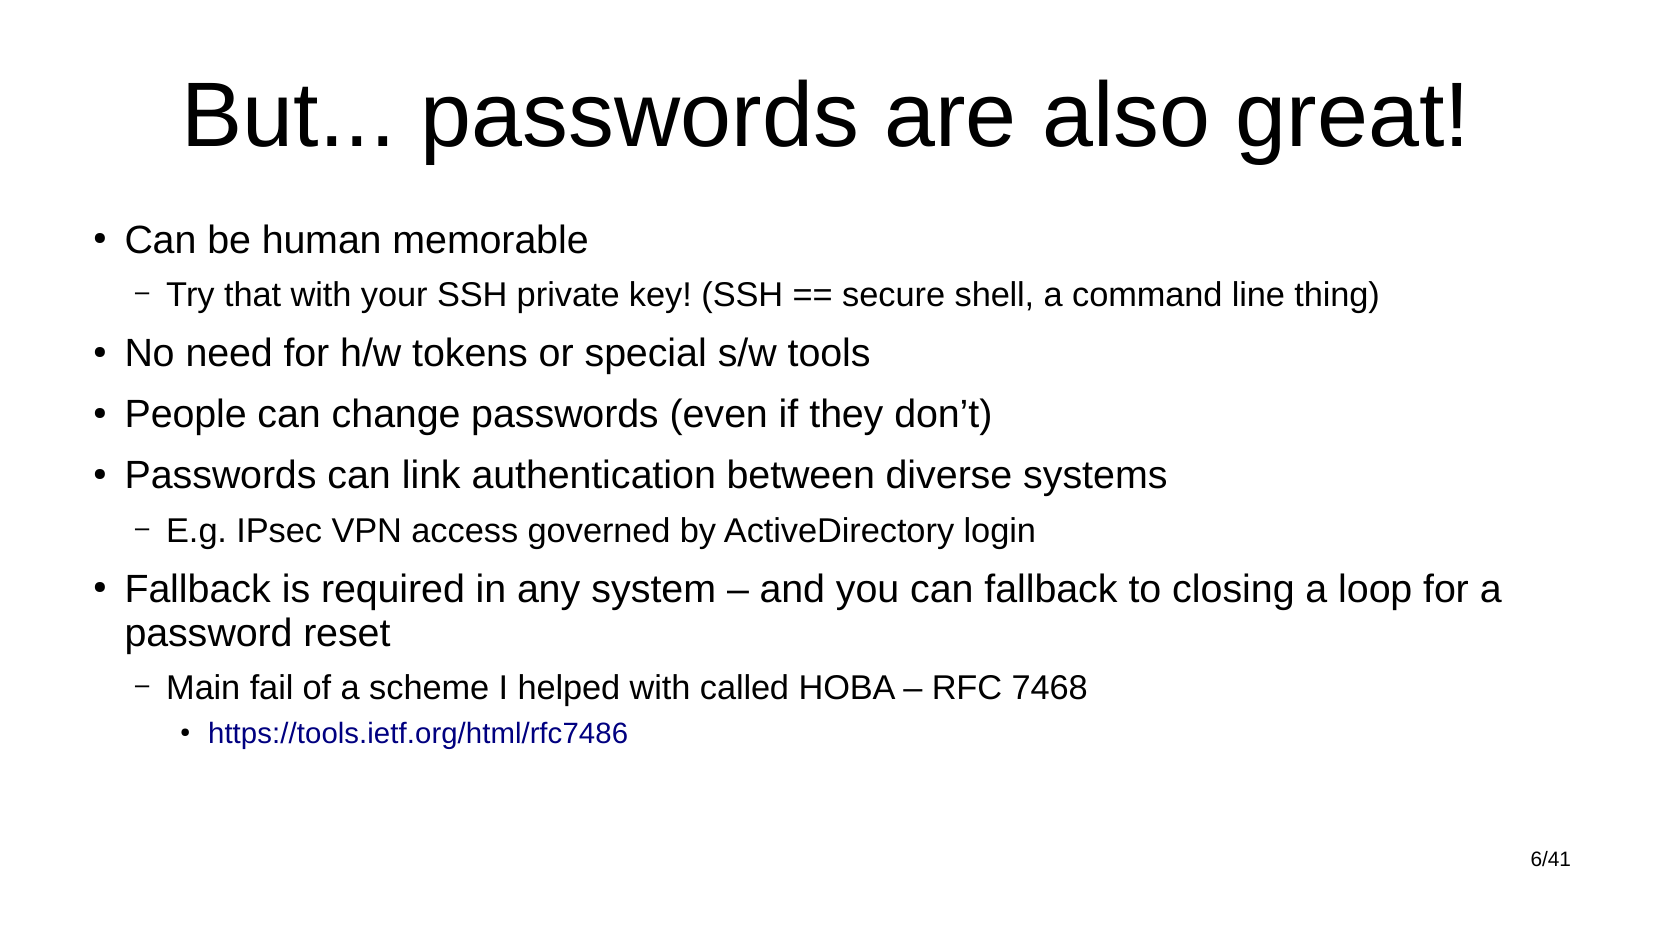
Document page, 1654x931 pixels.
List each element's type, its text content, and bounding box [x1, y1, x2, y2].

title But... passwords are also great! [82, 37, 1571, 193]
list Can be human memorable Try that with your SSH private key! (SSH == secure shell, a command line thing) No need for h/w tokens or special s/w tools People can change passwords (even if they don’t) Passwords can link authentication between diverse systems E.g. IPsec VPN access governed by ActiveDirectory login Fallback is required in any system – and you can fallback to closing a loop for a password reset Main fail of a scheme I helped with called HOBA – RFC 7468 https://tools.ietf.org/html/rfc7486 [82, 217, 1571, 758]
